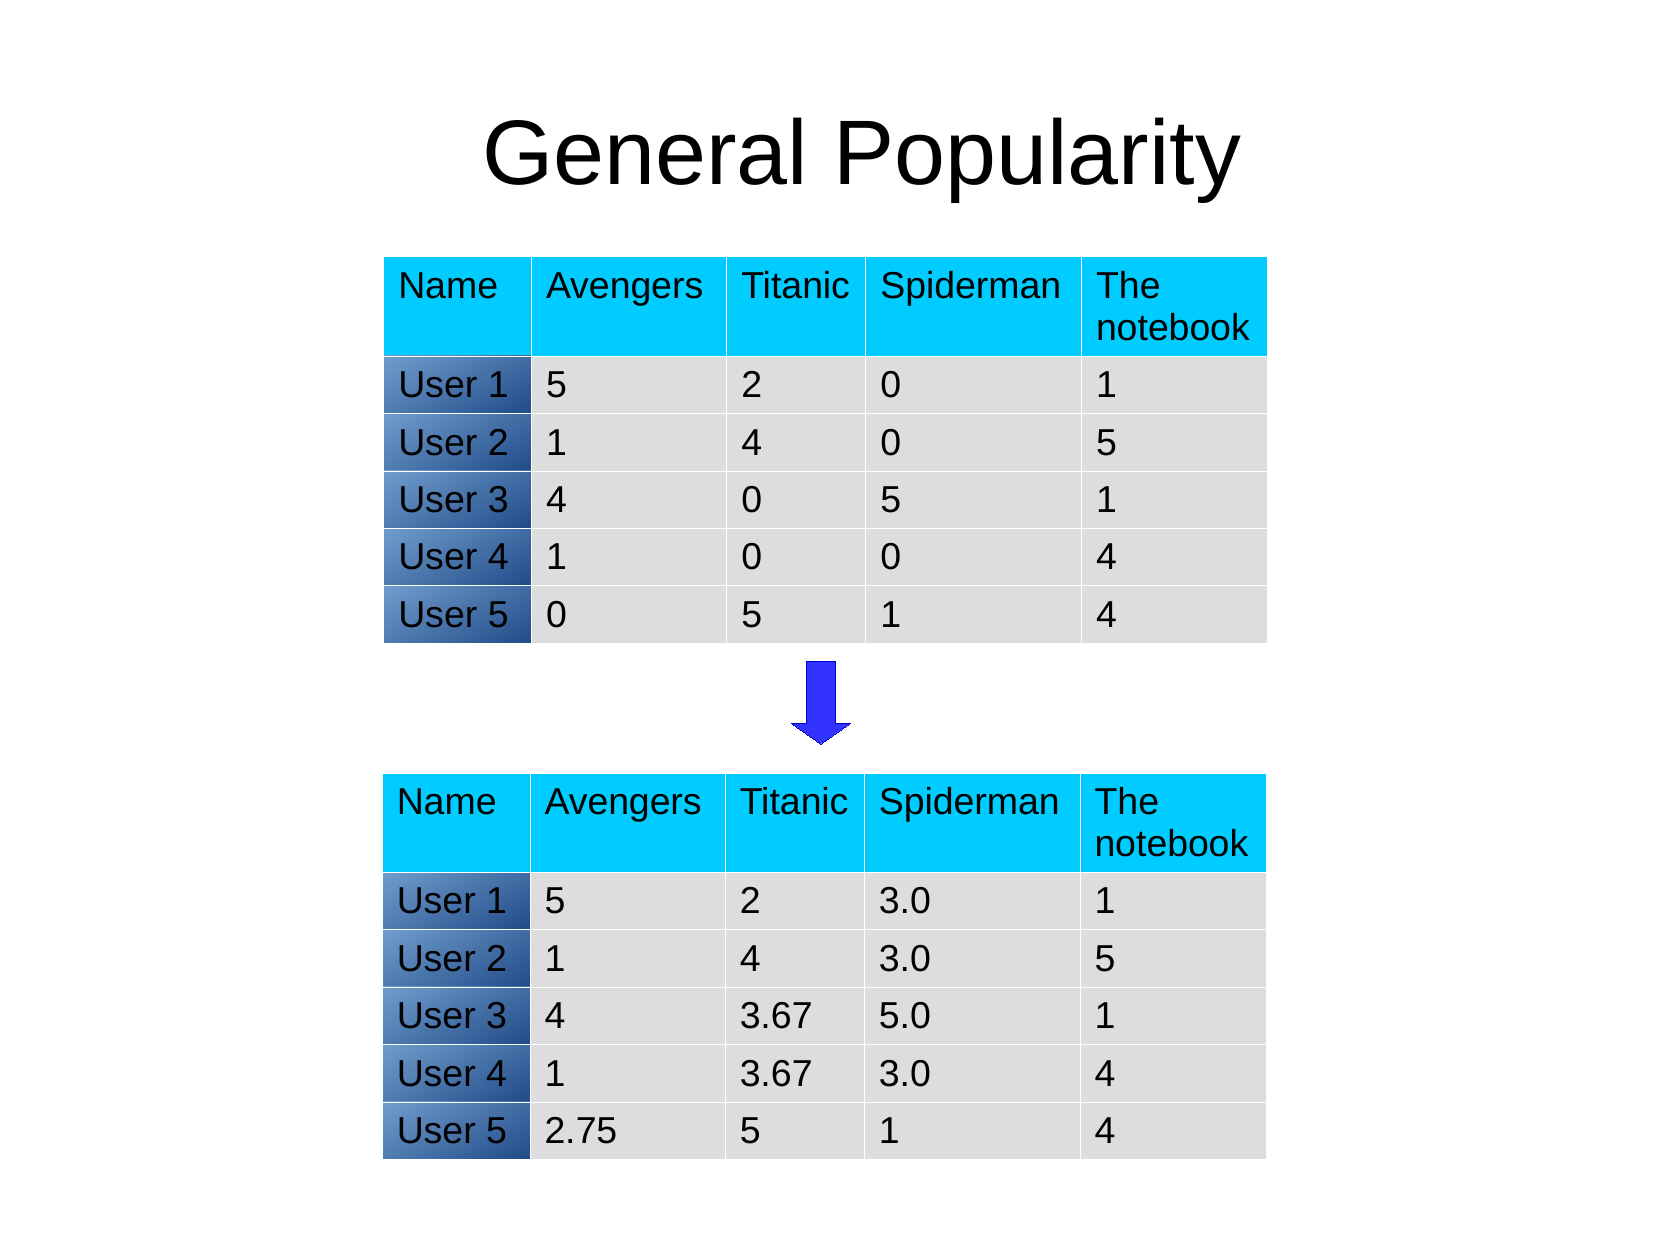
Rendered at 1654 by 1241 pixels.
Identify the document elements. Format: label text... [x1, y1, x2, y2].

table_cell 5 [727, 586, 865, 643]
table_cell 4 [726, 930, 864, 987]
table_cell 5 [726, 1103, 864, 1159]
table_cell 1 [531, 930, 725, 987]
table_header Avengers [531, 774, 725, 872]
table_cell 0 [866, 529, 1081, 585]
table_cell User 5 [383, 1103, 530, 1159]
table_cell 3.0 [865, 1045, 1080, 1102]
table_cell 5 [532, 357, 726, 413]
title General Popularity [82, 49, 1571, 257]
table_cell 1 [531, 1045, 725, 1102]
table_cell 4 [1081, 1103, 1266, 1159]
table_cell User 2 [384, 414, 531, 471]
table_cell 0 [727, 529, 865, 585]
table_cell 0 [866, 414, 1081, 471]
table_header Name [384, 257, 531, 356]
table_header Avengers [532, 257, 726, 356]
table_header The notebook [1082, 257, 1267, 356]
table_cell 1 [1082, 472, 1267, 528]
table_cell 0 [866, 357, 1081, 413]
table_cell User 4 [383, 1045, 530, 1102]
table_cell 1 [1081, 988, 1266, 1044]
table_header The notebook [1081, 774, 1266, 872]
text_box [791, 661, 851, 745]
table_cell 3.0 [865, 873, 1080, 929]
table_cell 4 [531, 988, 725, 1044]
table_cell 5 [866, 472, 1081, 528]
table_header Titanic [726, 774, 864, 872]
table_cell User 2 [383, 930, 530, 987]
table_cell 0 [727, 472, 865, 528]
table_cell 1 [1082, 357, 1267, 413]
table_cell 1 [532, 529, 726, 585]
table_cell 4 [532, 472, 726, 528]
table_header Titanic [727, 257, 865, 356]
table_cell 4 [1082, 586, 1267, 643]
table_cell 1 [1081, 873, 1266, 929]
table_cell 3.67 [726, 1045, 864, 1102]
table_cell 0 [532, 586, 726, 643]
table_cell User 1 [384, 357, 531, 413]
table_cell User 4 [384, 529, 531, 585]
table_cell 2.75 [531, 1103, 725, 1159]
table_header Name [383, 774, 530, 872]
table_cell 4 [727, 414, 865, 471]
table_cell 5 [1081, 930, 1266, 987]
table_cell 1 [866, 586, 1081, 643]
table_cell 4 [1082, 529, 1267, 585]
table_cell 1 [865, 1103, 1080, 1159]
table_cell 4 [1081, 1045, 1266, 1102]
table_cell User 3 [384, 472, 531, 528]
table_cell User 3 [383, 988, 530, 1044]
table_cell 5 [1082, 414, 1267, 471]
table_cell 3.67 [726, 988, 864, 1044]
table_header Spiderman [865, 774, 1080, 872]
table_cell 5 [531, 873, 725, 929]
table_cell 3.0 [865, 930, 1080, 987]
table_cell 5.0 [865, 988, 1080, 1044]
table_cell 2 [726, 873, 864, 929]
table_cell 2 [727, 357, 865, 413]
table_cell 1 [532, 414, 726, 471]
table_header Spiderman [866, 257, 1081, 356]
table_cell User 1 [383, 873, 530, 929]
table_cell User 5 [384, 586, 531, 643]
